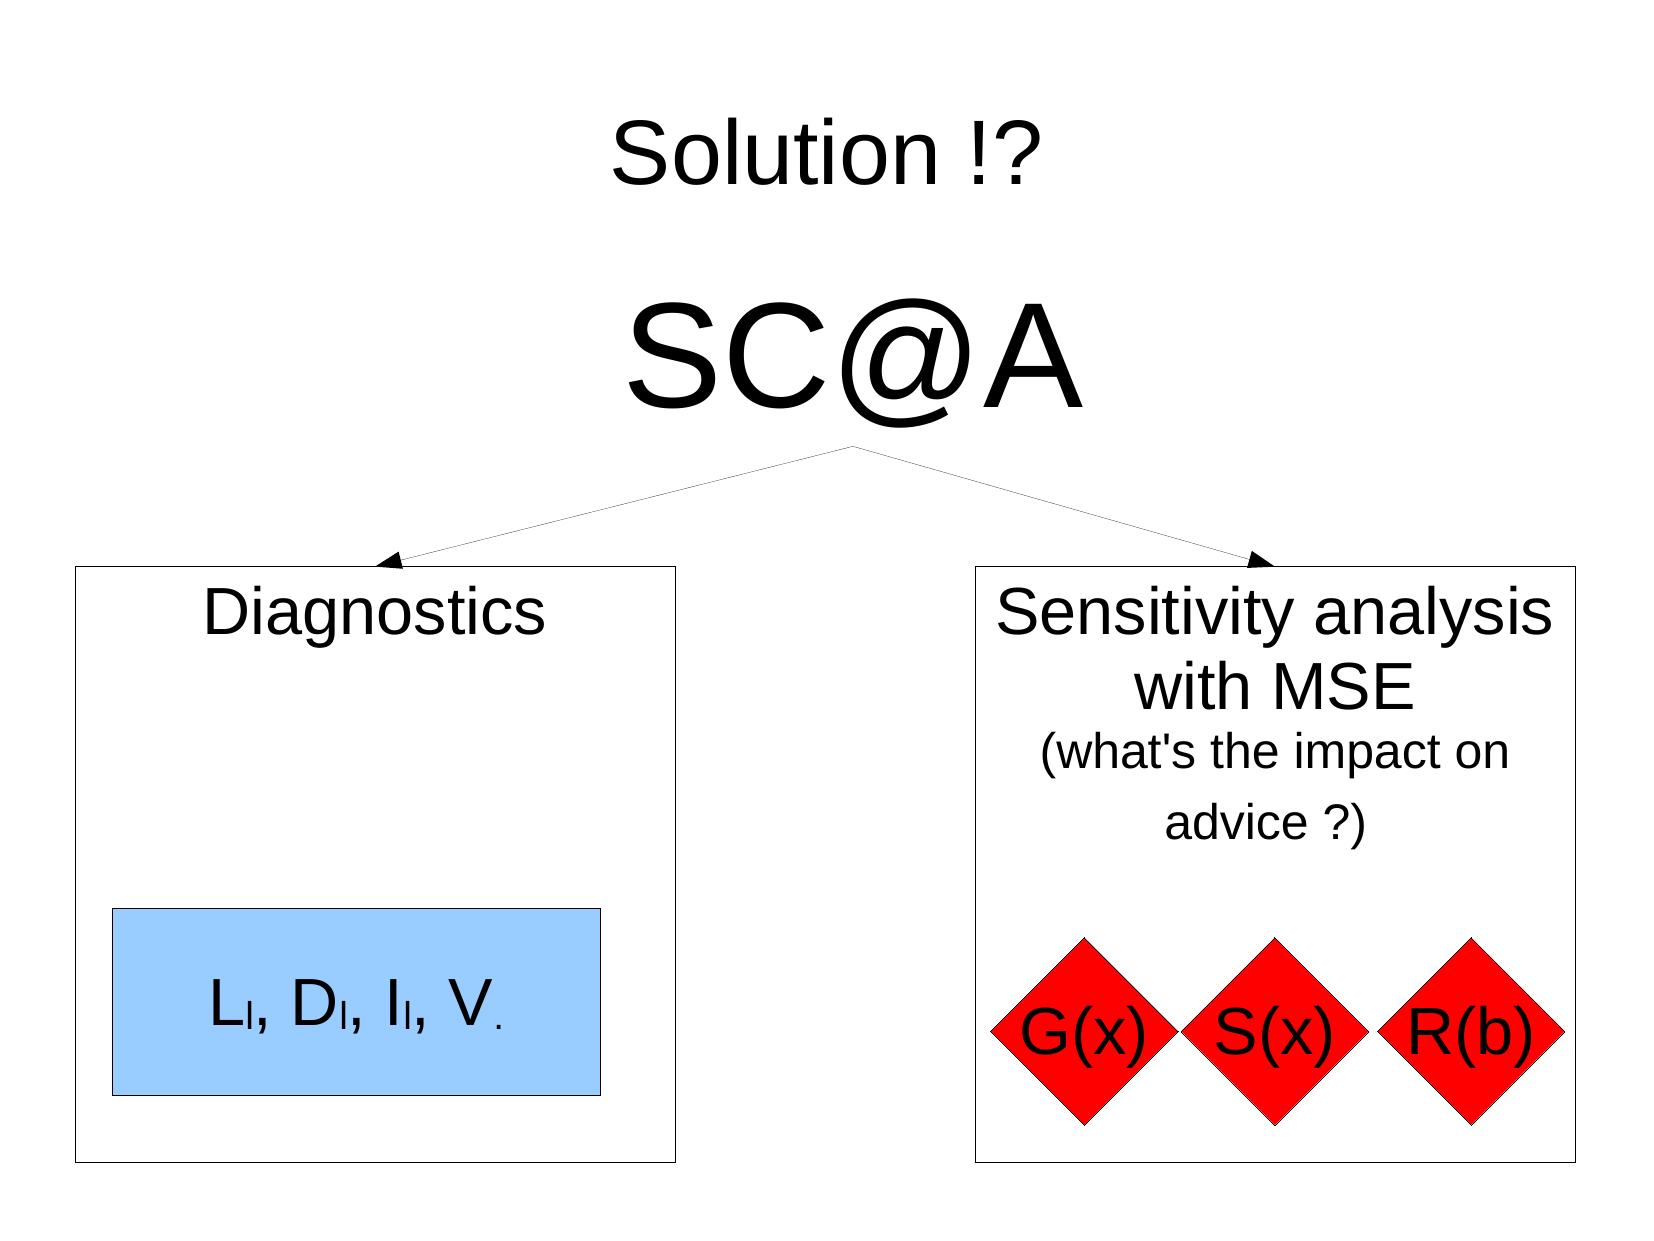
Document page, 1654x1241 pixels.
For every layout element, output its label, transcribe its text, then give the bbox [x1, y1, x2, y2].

text_box SC@A [607, 263, 1099, 447]
text_box S(x) [1181, 937, 1369, 1126]
title Solution !? [82, 49, 1571, 257]
text_box Diagnostics [75, 566, 676, 1163]
text_box Ll, Dl, Il, V. [112, 908, 601, 1096]
text_box Sensitivity analysis with MSE (what's the impact on advice ?) [975, 566, 1576, 1163]
text_box R(b) [1377, 937, 1565, 1126]
text_box G(x) [990, 937, 1179, 1126]
